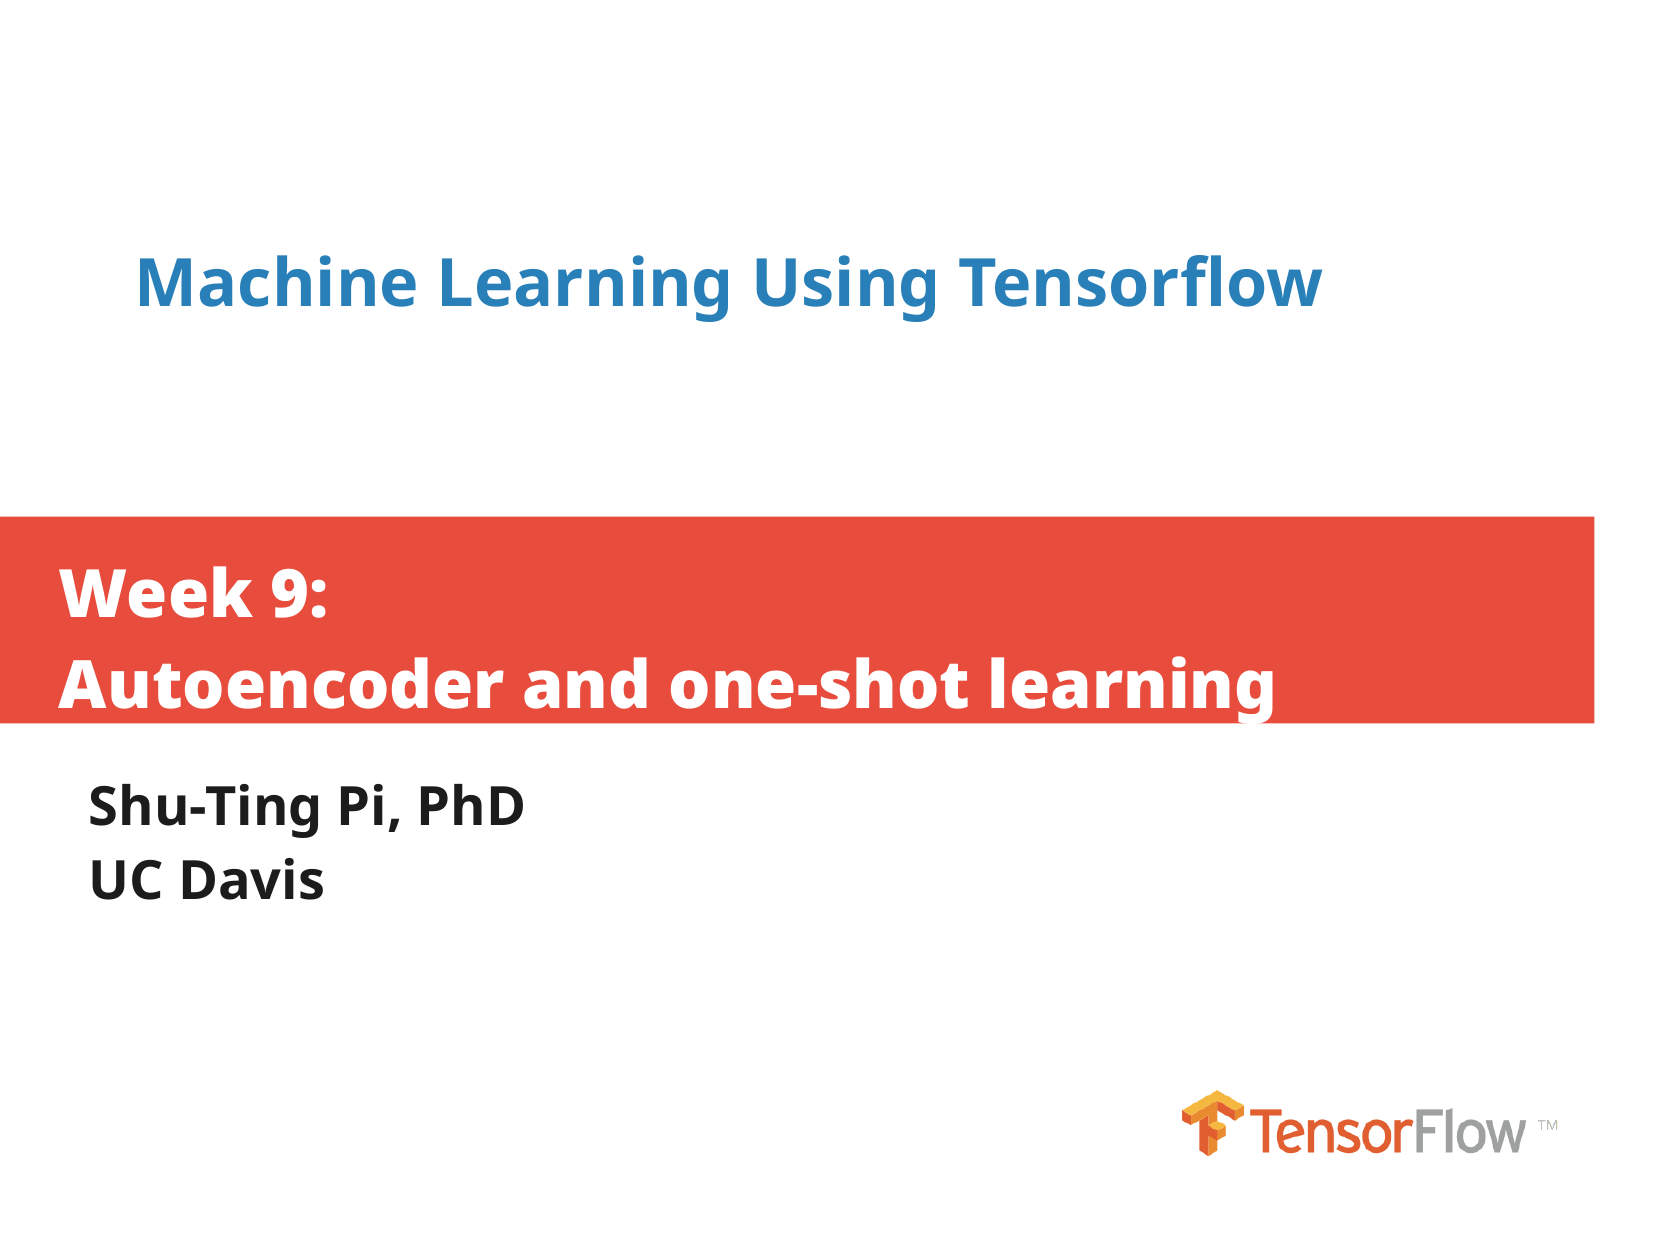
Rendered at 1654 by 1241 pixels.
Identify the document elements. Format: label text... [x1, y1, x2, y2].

subtitle Shu-Ting Pi, PhD UC Davis [88, 767, 1595, 1182]
picture [1151, 1028, 1586, 1231]
text_box Machine Learning Using Tensorflow [120, 227, 1483, 337]
title Week 9: Autoencoder and one-shot learning [59, 546, 1595, 694]
